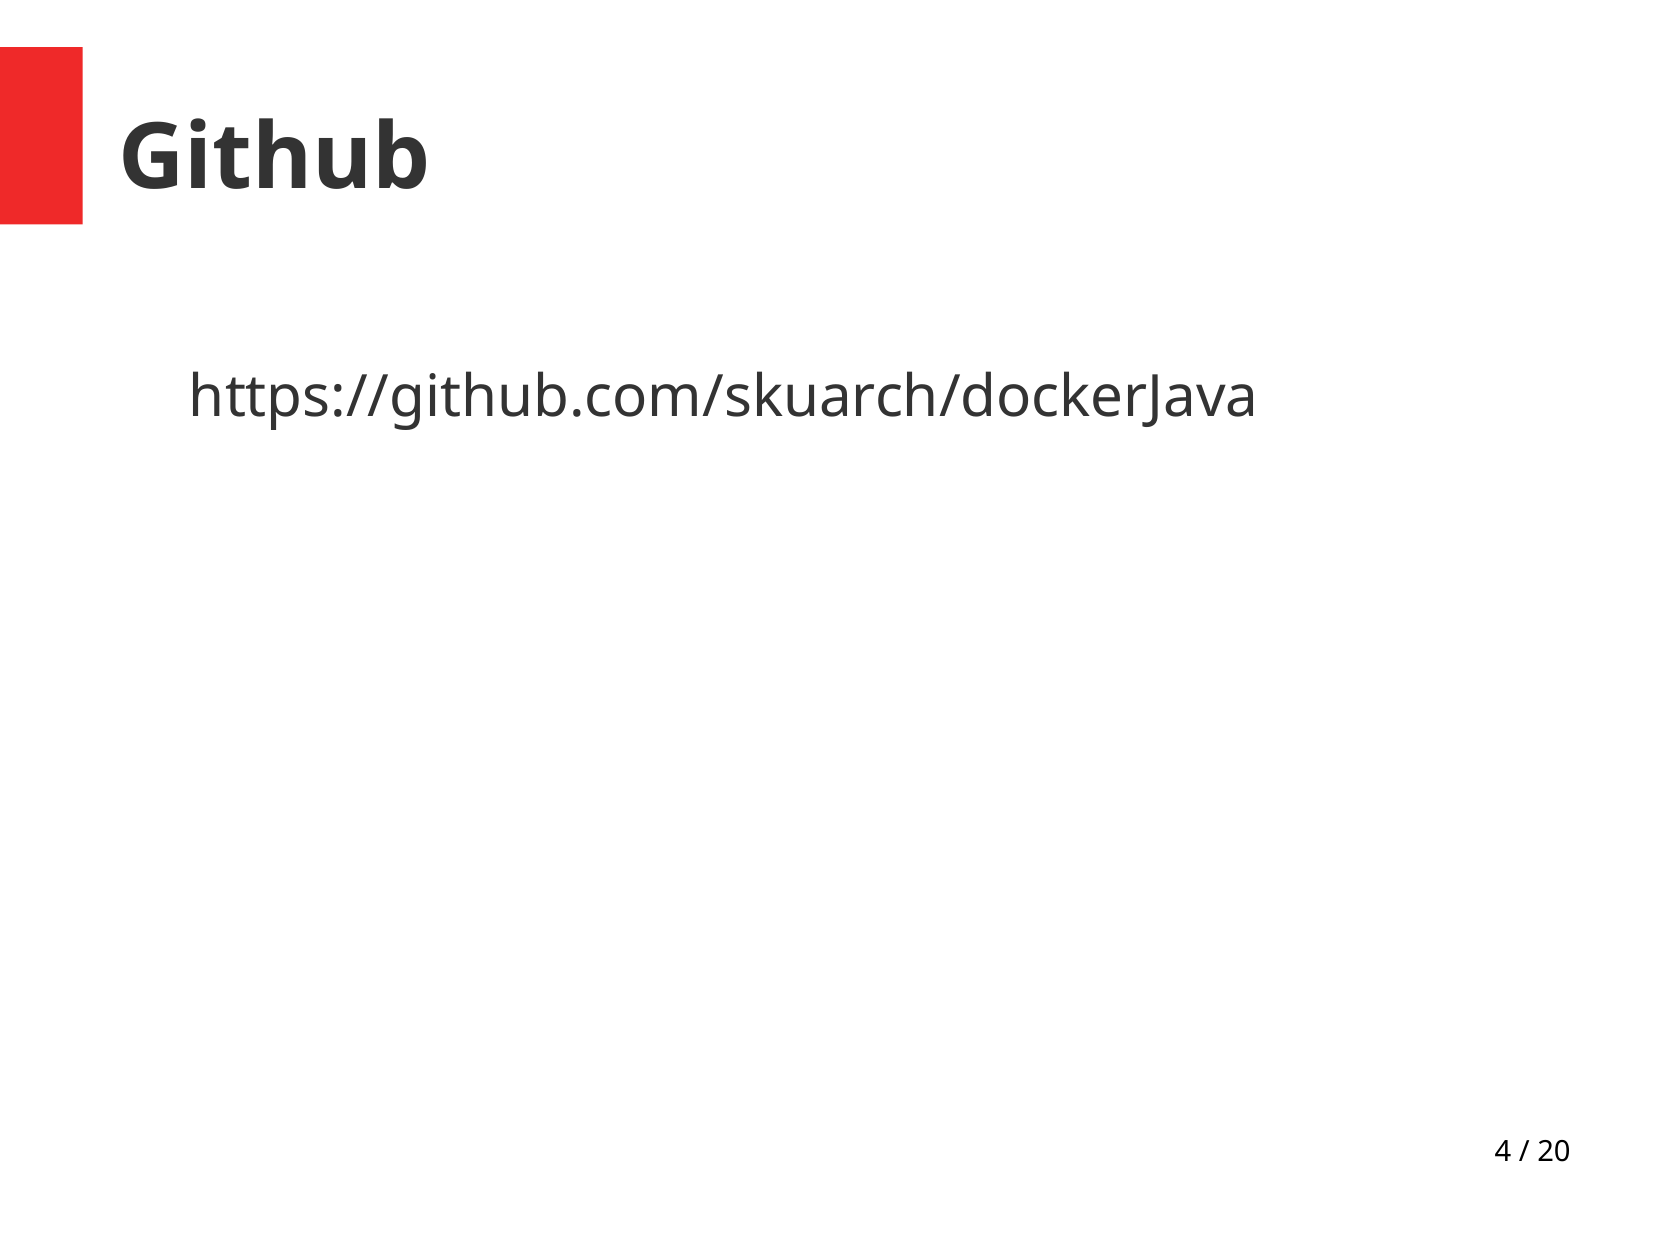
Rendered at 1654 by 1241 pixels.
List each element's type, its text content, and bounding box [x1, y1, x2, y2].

list https://github.com/skuarch/dockerJava [118, 354, 1536, 1074]
title Github [118, 49, 1571, 257]
